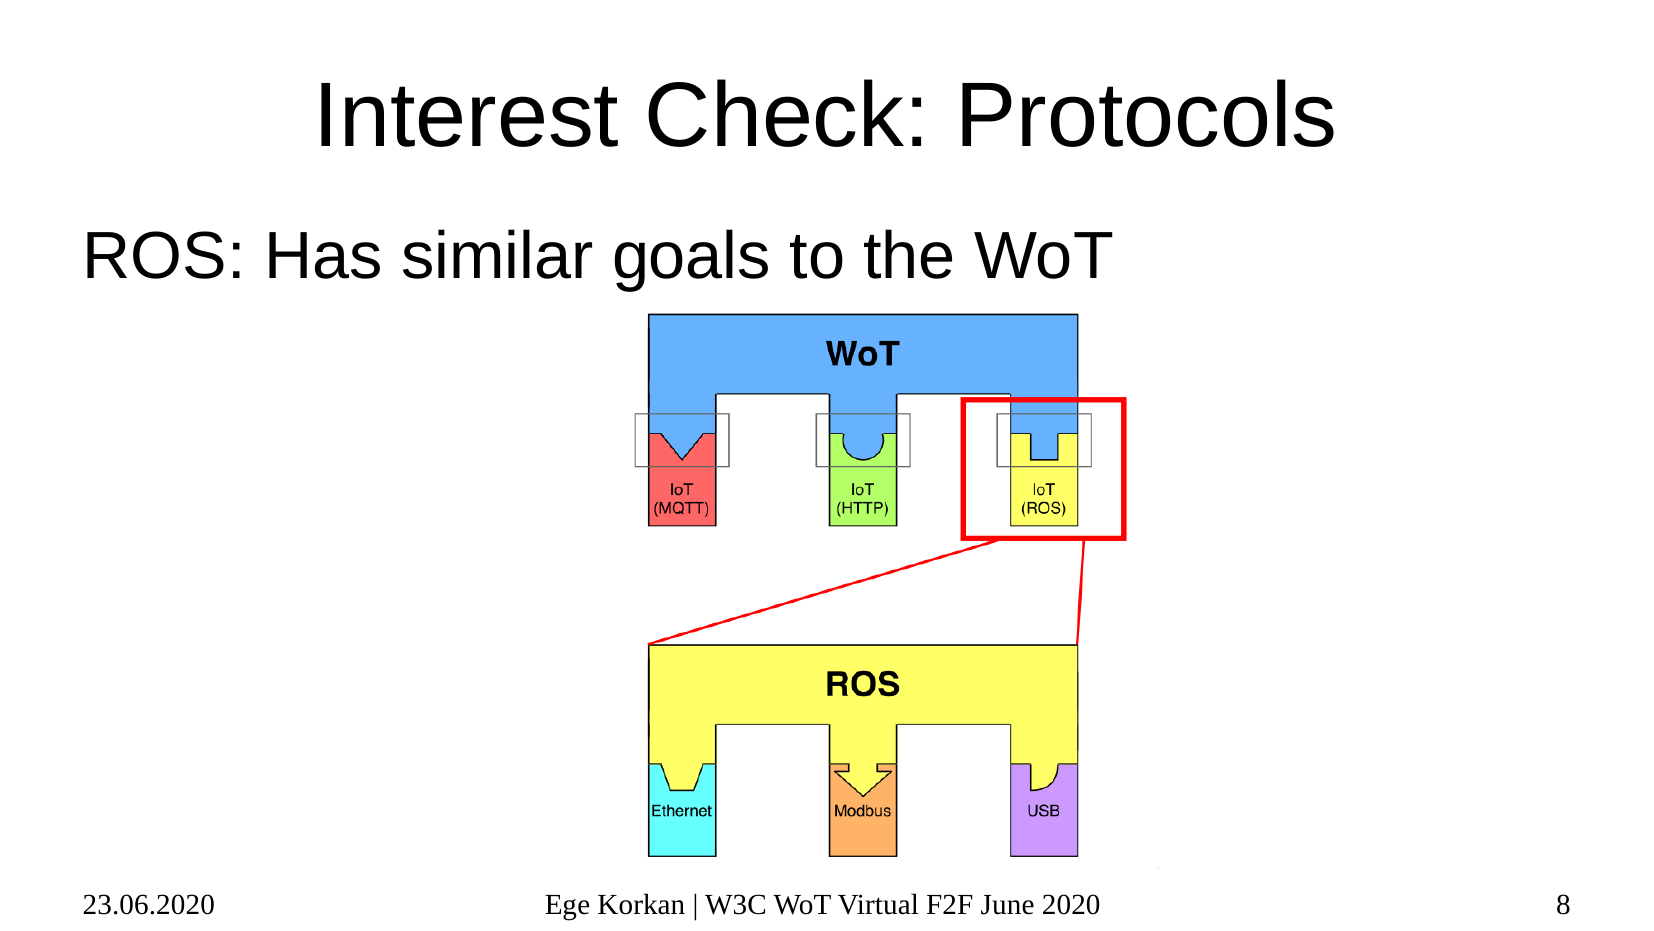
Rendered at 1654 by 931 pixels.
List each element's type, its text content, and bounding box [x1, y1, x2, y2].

list ROS: Has similar goals to the WoT [82, 217, 1571, 758]
title Interest Check: Protocols [82, 37, 1571, 193]
picture [602, 298, 1159, 870]
